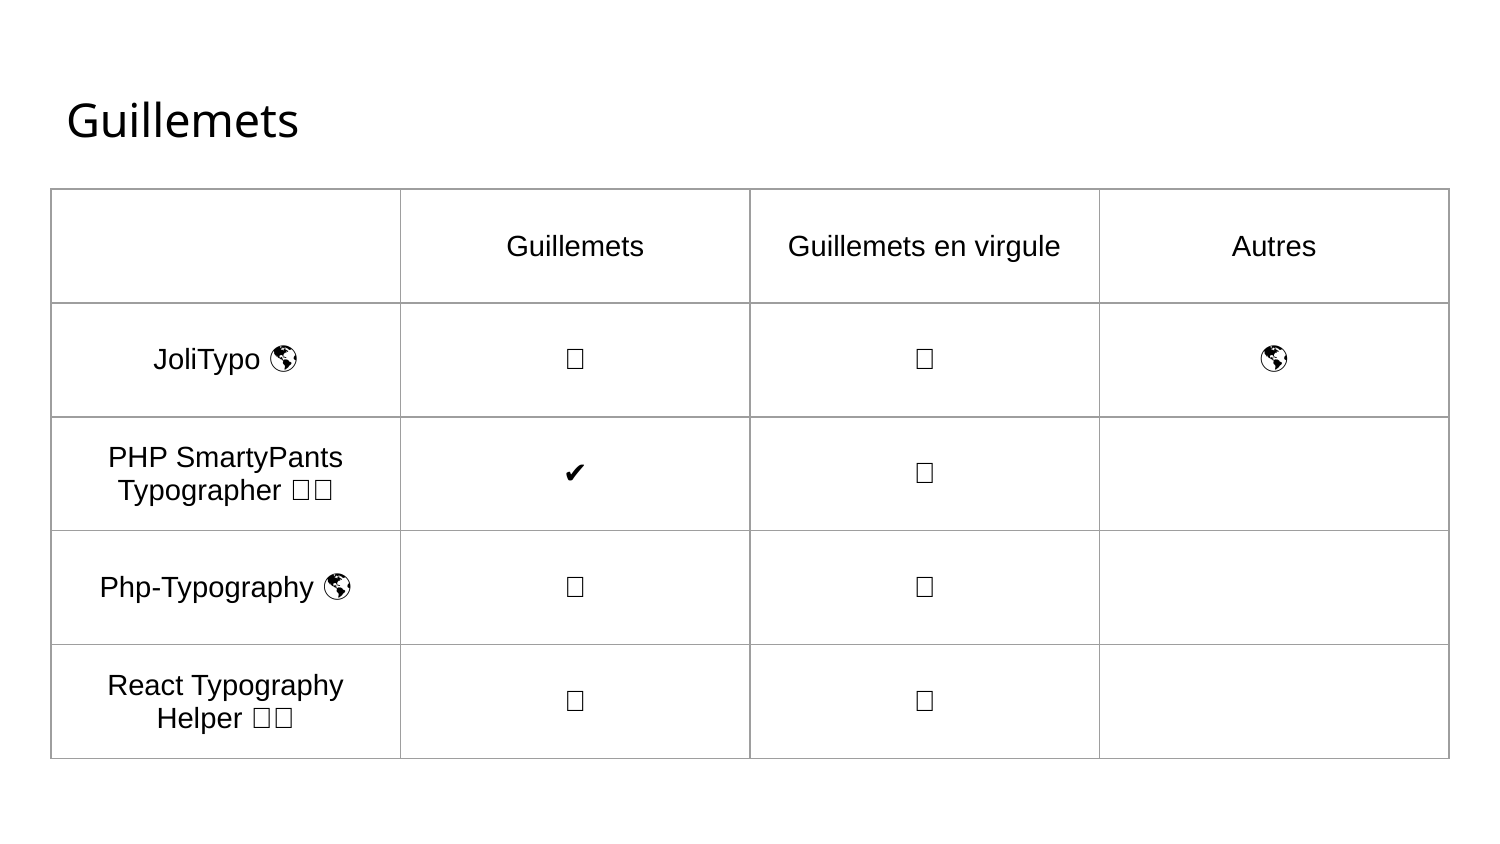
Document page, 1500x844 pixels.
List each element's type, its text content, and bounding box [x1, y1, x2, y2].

title Guillemets [51, 72, 1449, 167]
table_cell ✅ [751, 645, 1099, 758]
table_cell ❌ [401, 645, 749, 758]
table_cell [1100, 645, 1448, 758]
table_cell [1100, 418, 1448, 530]
table_cell 🌎 [1100, 304, 1448, 416]
table_cell Php-Typography 🌎 [52, 531, 400, 644]
table_cell ✅ [751, 304, 1099, 416]
table_cell PHP SmartyPants Typographer 🇬🇧 [52, 418, 400, 530]
table_cell React Typography Helper 🇬🇧 [52, 645, 400, 758]
table_cell ❌ [401, 531, 749, 644]
table_header [52, 190, 400, 302]
table_header Autres [1100, 190, 1448, 302]
table_header Guillemets en virgule [751, 190, 1099, 302]
table_cell ✅ [751, 531, 1099, 644]
table_cell JoliTypo 🌎 [52, 304, 400, 416]
table_cell ✔ [401, 418, 749, 530]
table_cell ✅ [401, 304, 749, 416]
table_cell [1100, 531, 1448, 644]
table_header Guillemets [401, 190, 749, 302]
table_cell ✅ [751, 418, 1099, 530]
